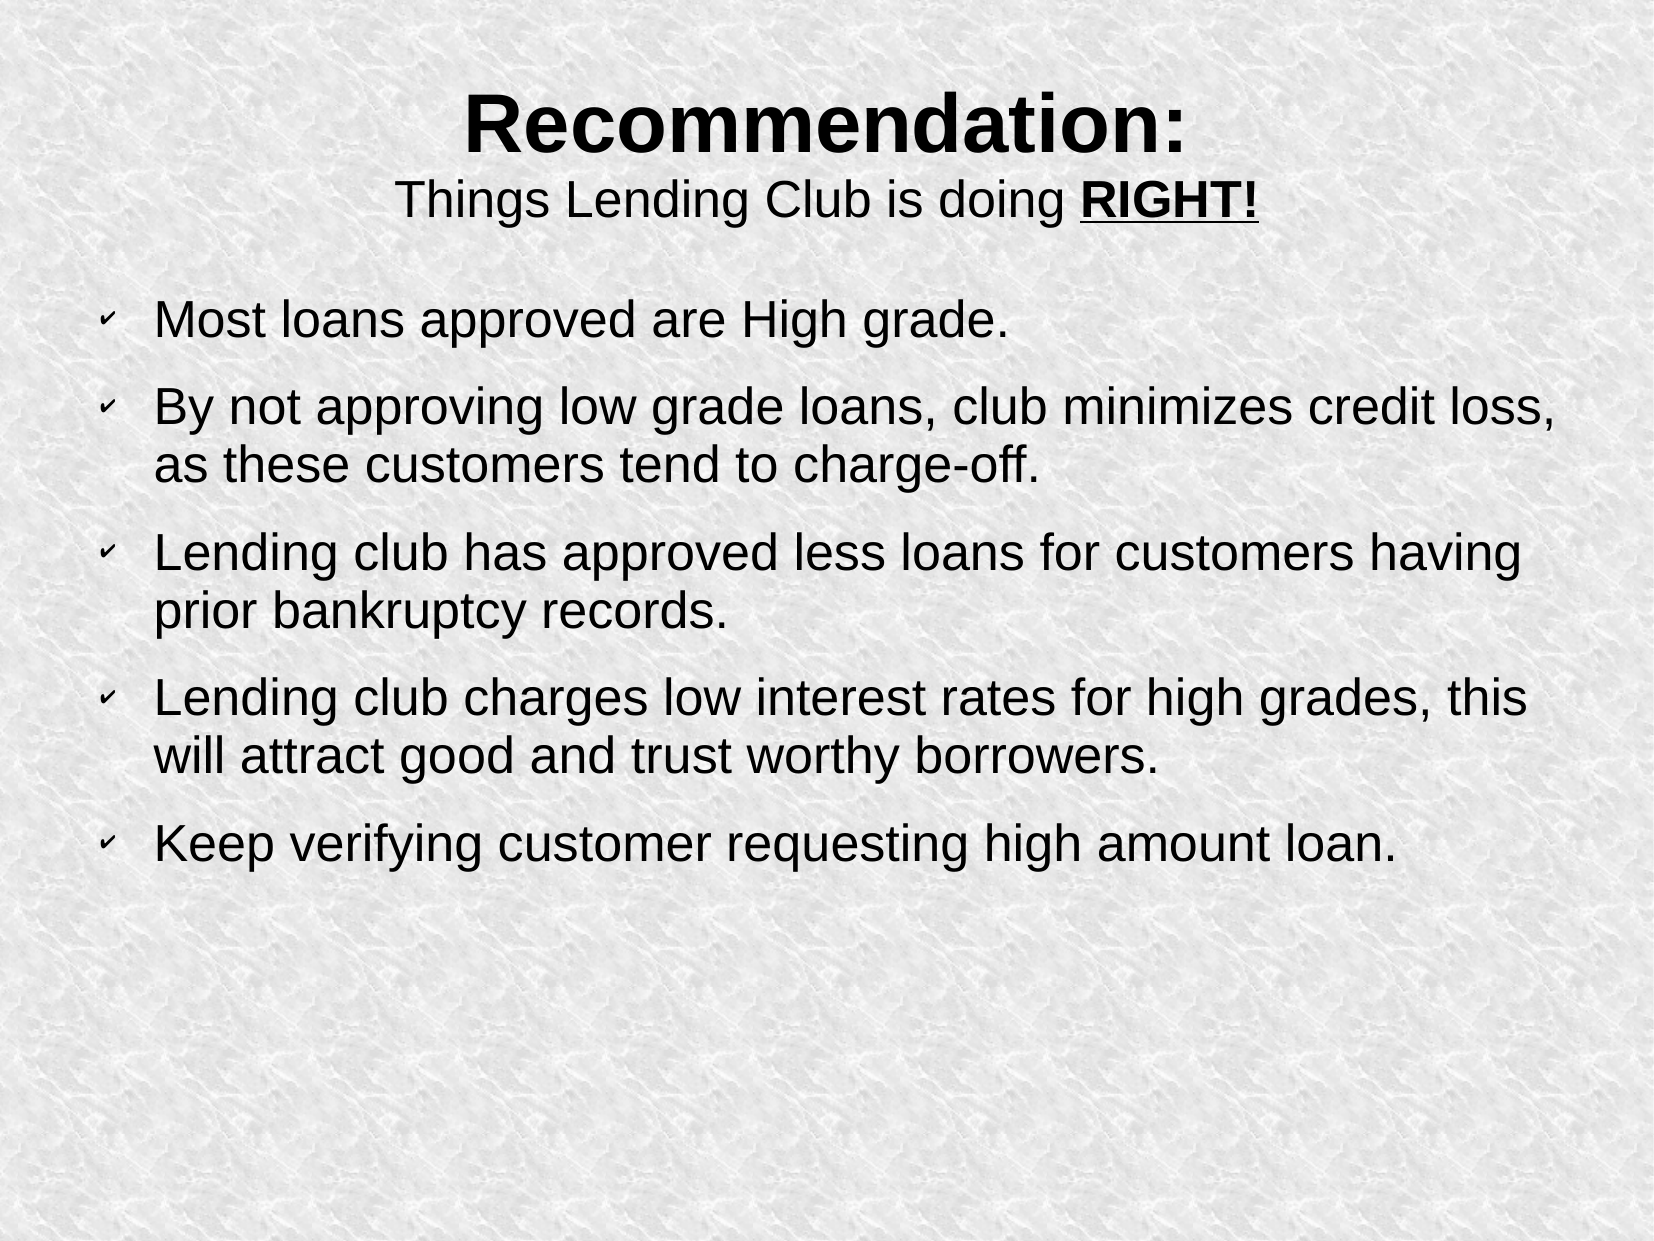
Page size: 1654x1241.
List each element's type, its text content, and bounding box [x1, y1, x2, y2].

picture [0, 0, 1654, 1241]
title Recommendation: Things Lending Club is doing RIGHT! [82, 49, 1571, 257]
list Most loans approved are High grade. By not approving low grade loans, club minimizes credit loss, as these customers tend to charge-off. Lending club has approved less loans for customers having prior bankruptcy records. Lending club charges low interest rates for high grades, this will attract good and trust worthy borrowers. Keep verifying customer requesting high amount loan. [82, 290, 1571, 1010]
